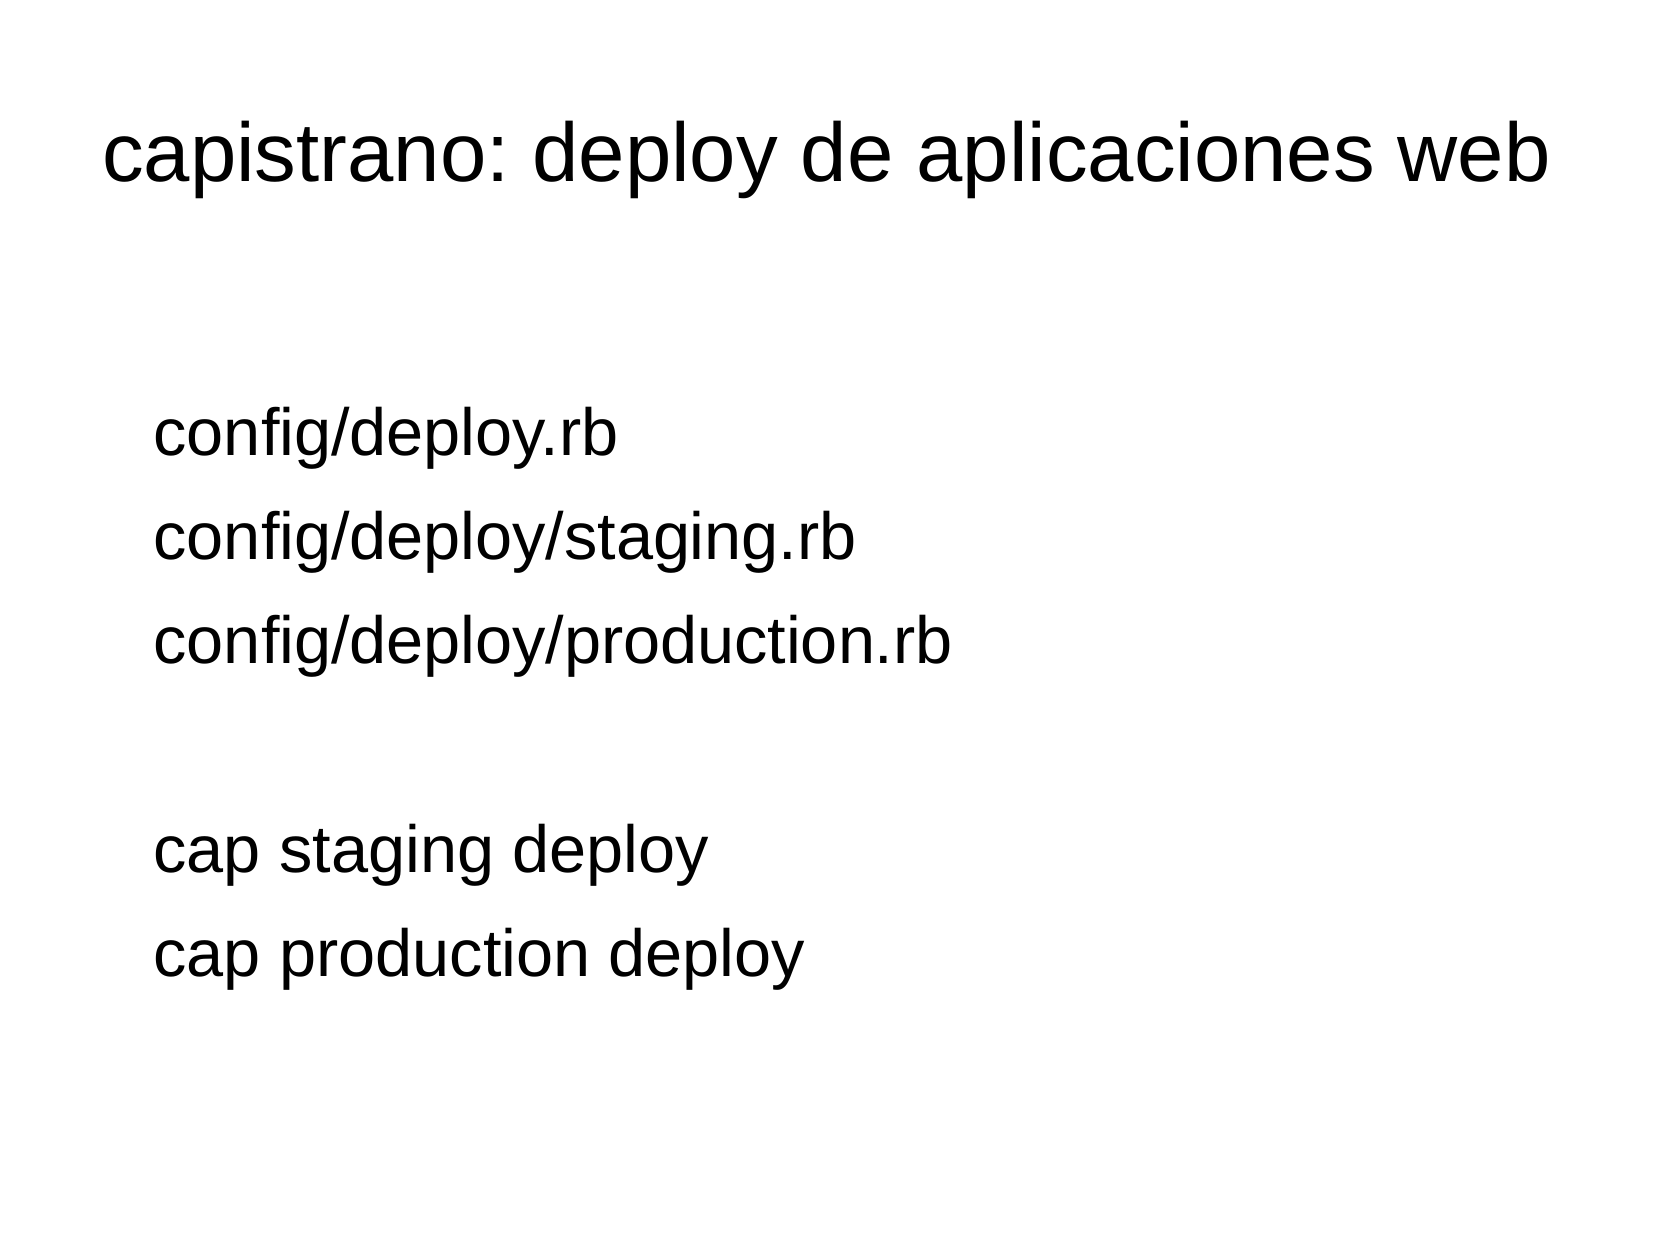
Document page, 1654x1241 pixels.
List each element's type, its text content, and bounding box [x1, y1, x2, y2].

list config/deploy.rb config/deploy/staging.rb config/deploy/production.rb cap staging deploy cap production deploy [82, 290, 1571, 1010]
title capistrano: deploy de aplicaciones web [82, 49, 1571, 257]
